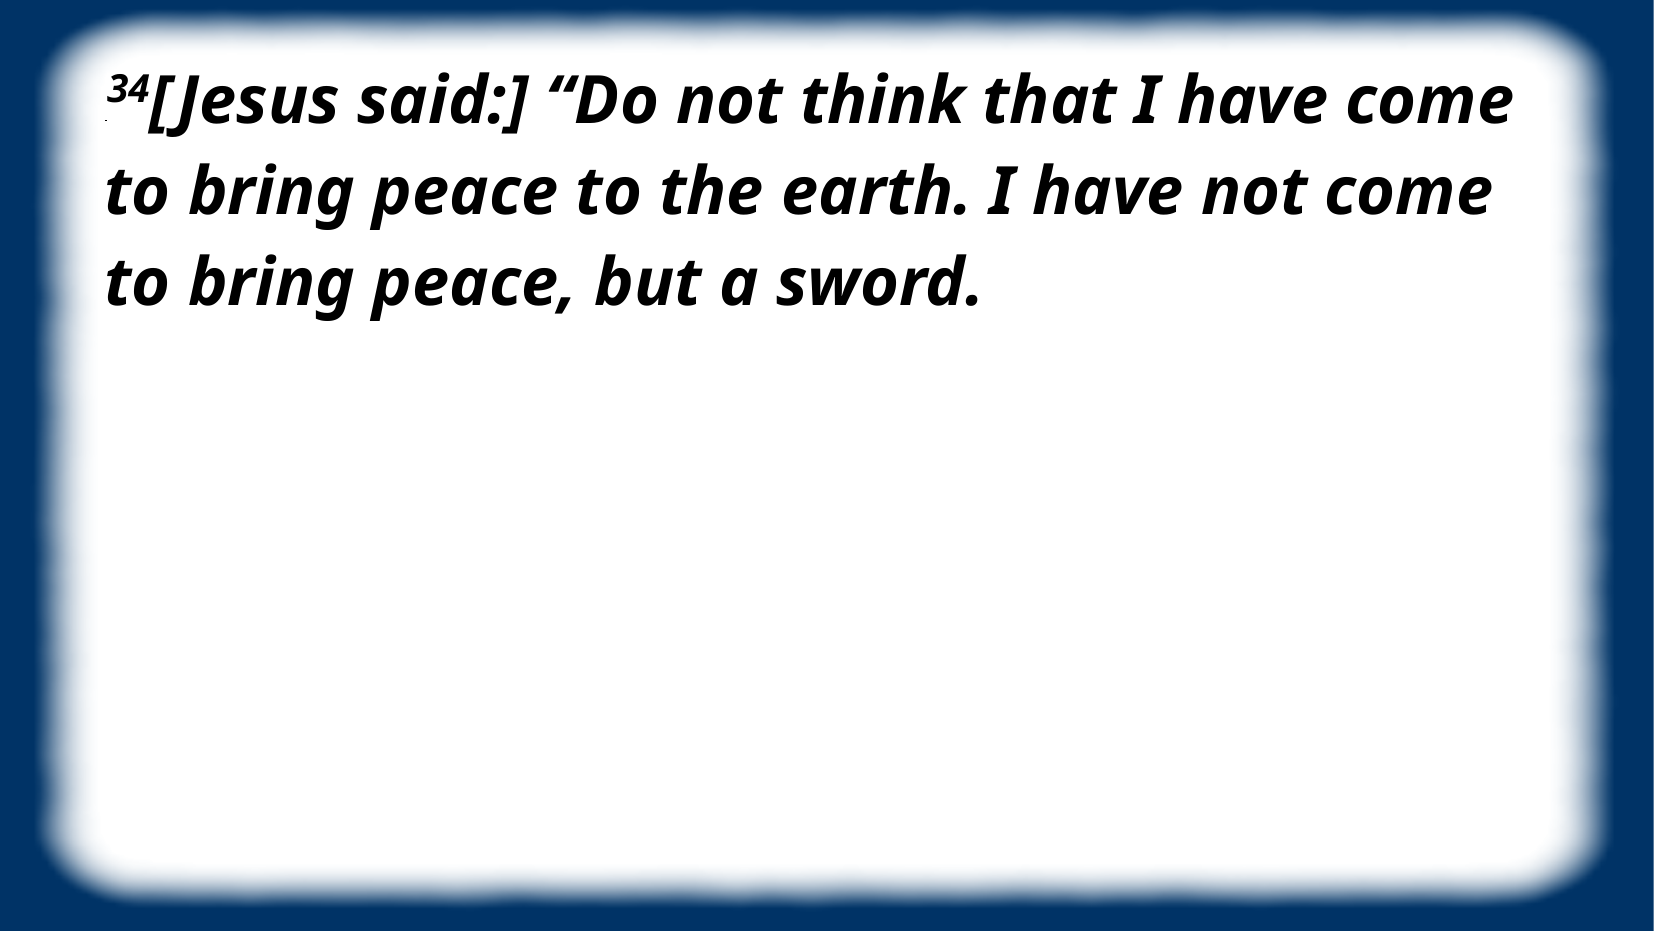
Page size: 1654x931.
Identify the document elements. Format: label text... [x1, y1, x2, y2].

picture [0, 0, 1654, 931]
text_box 34[Jesus said:] “Do not think that I have come to bring peace to the earth. I have not come to bring peace, but a sword. [90, 45, 1546, 327]
